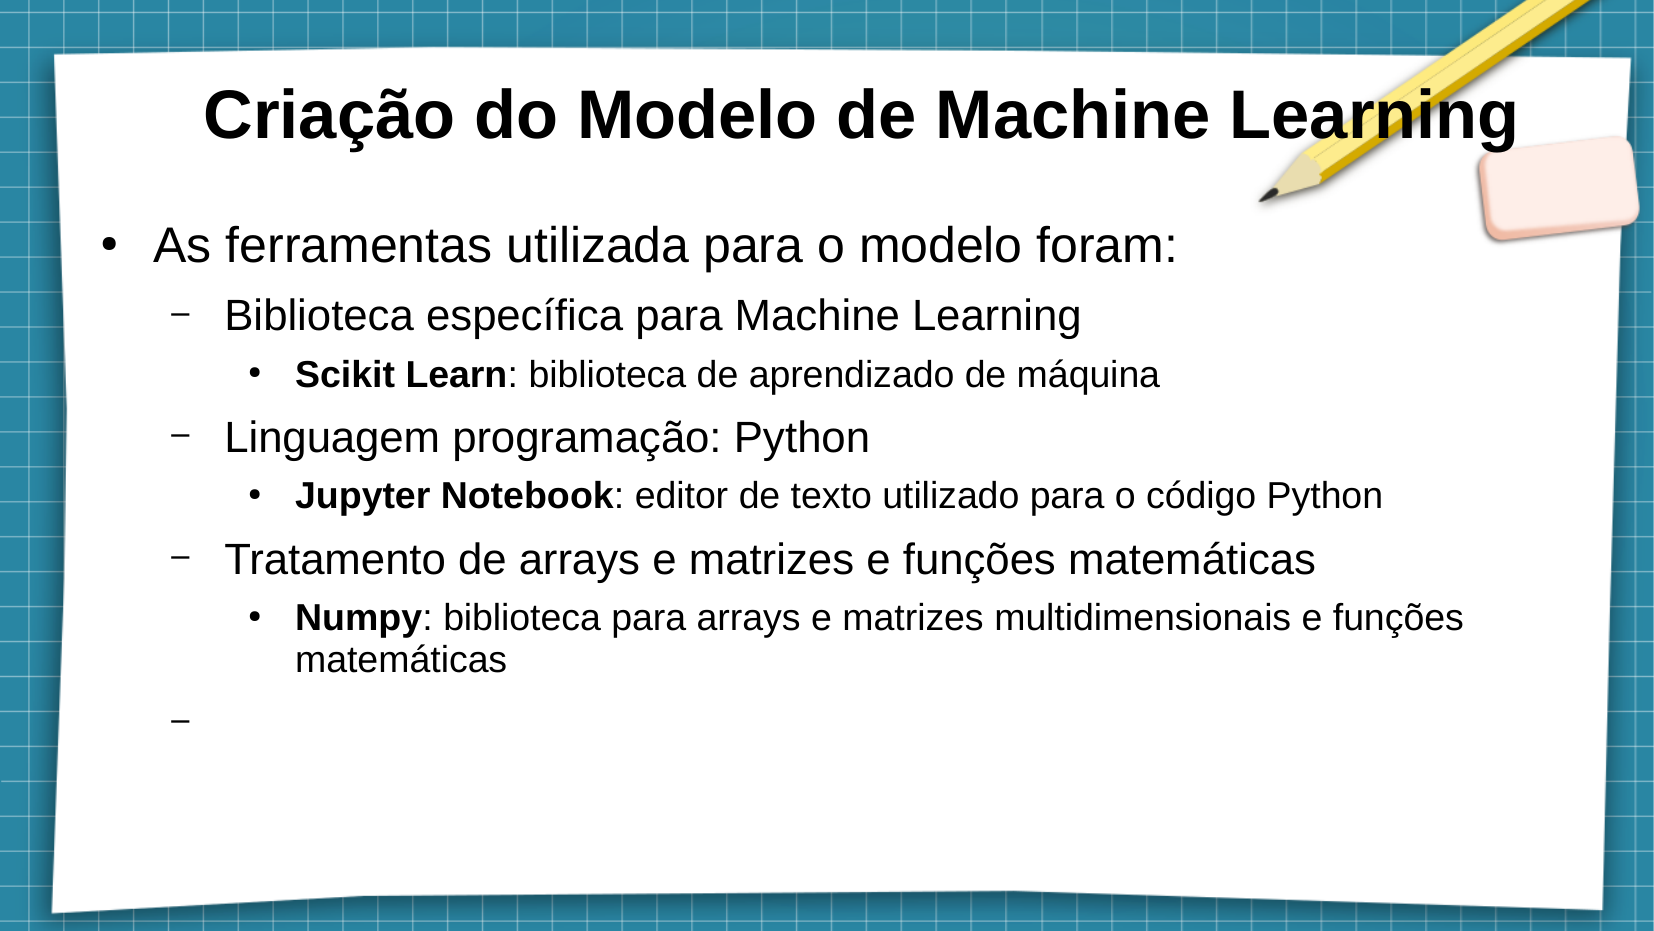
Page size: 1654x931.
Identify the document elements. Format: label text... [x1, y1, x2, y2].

list As ferramentas utilizada para o modelo foram: Biblioteca específica para Machine Learning Scikit Learn: biblioteca de aprendizado de máquina Linguagem programação: Python Jupyter Notebook: editor de texto utilizado para o código Python Tratamento de arrays e matrizes e funções matemáticas Numpy: biblioteca para arrays e matrizes multidimensionais e funções matemáticas [82, 217, 1571, 758]
title Criação do Modelo de Machine Learning [82, 37, 1571, 193]
picture [0, 0, 1654, 931]
